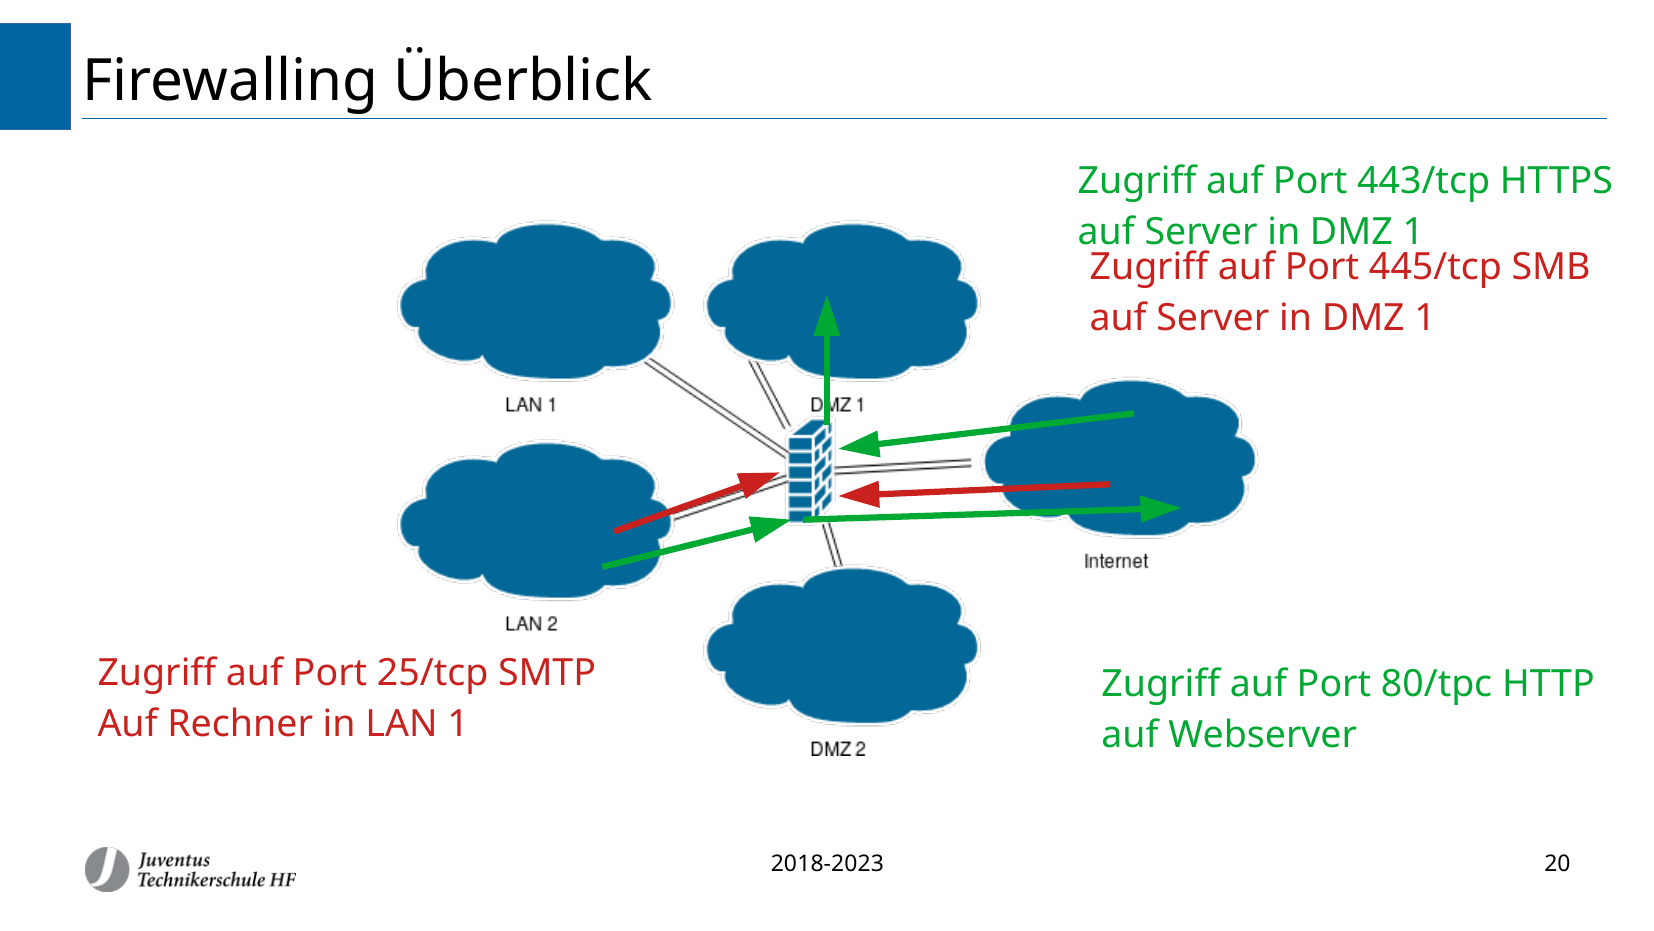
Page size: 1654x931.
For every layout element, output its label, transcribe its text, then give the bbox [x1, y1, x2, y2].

picture [385, 213, 1264, 756]
text_box Zugriff auf Port 443/tcp HTTPS auf Server in DMZ 1 [1062, 146, 1613, 252]
picture [85, 847, 296, 892]
text_box Zugriff auf Port 25/tcp SMTP Auf Rechner in LAN 1 [82, 637, 595, 743]
text_box Zugriff auf Port 445/tcp SMB auf Server in DMZ 1 [1074, 252, 1588, 337]
title Firewalling Überblick [82, 37, 1571, 119]
text_box Zugriff auf Port 80/tpc HTTP auf Webserver [1086, 649, 1595, 755]
